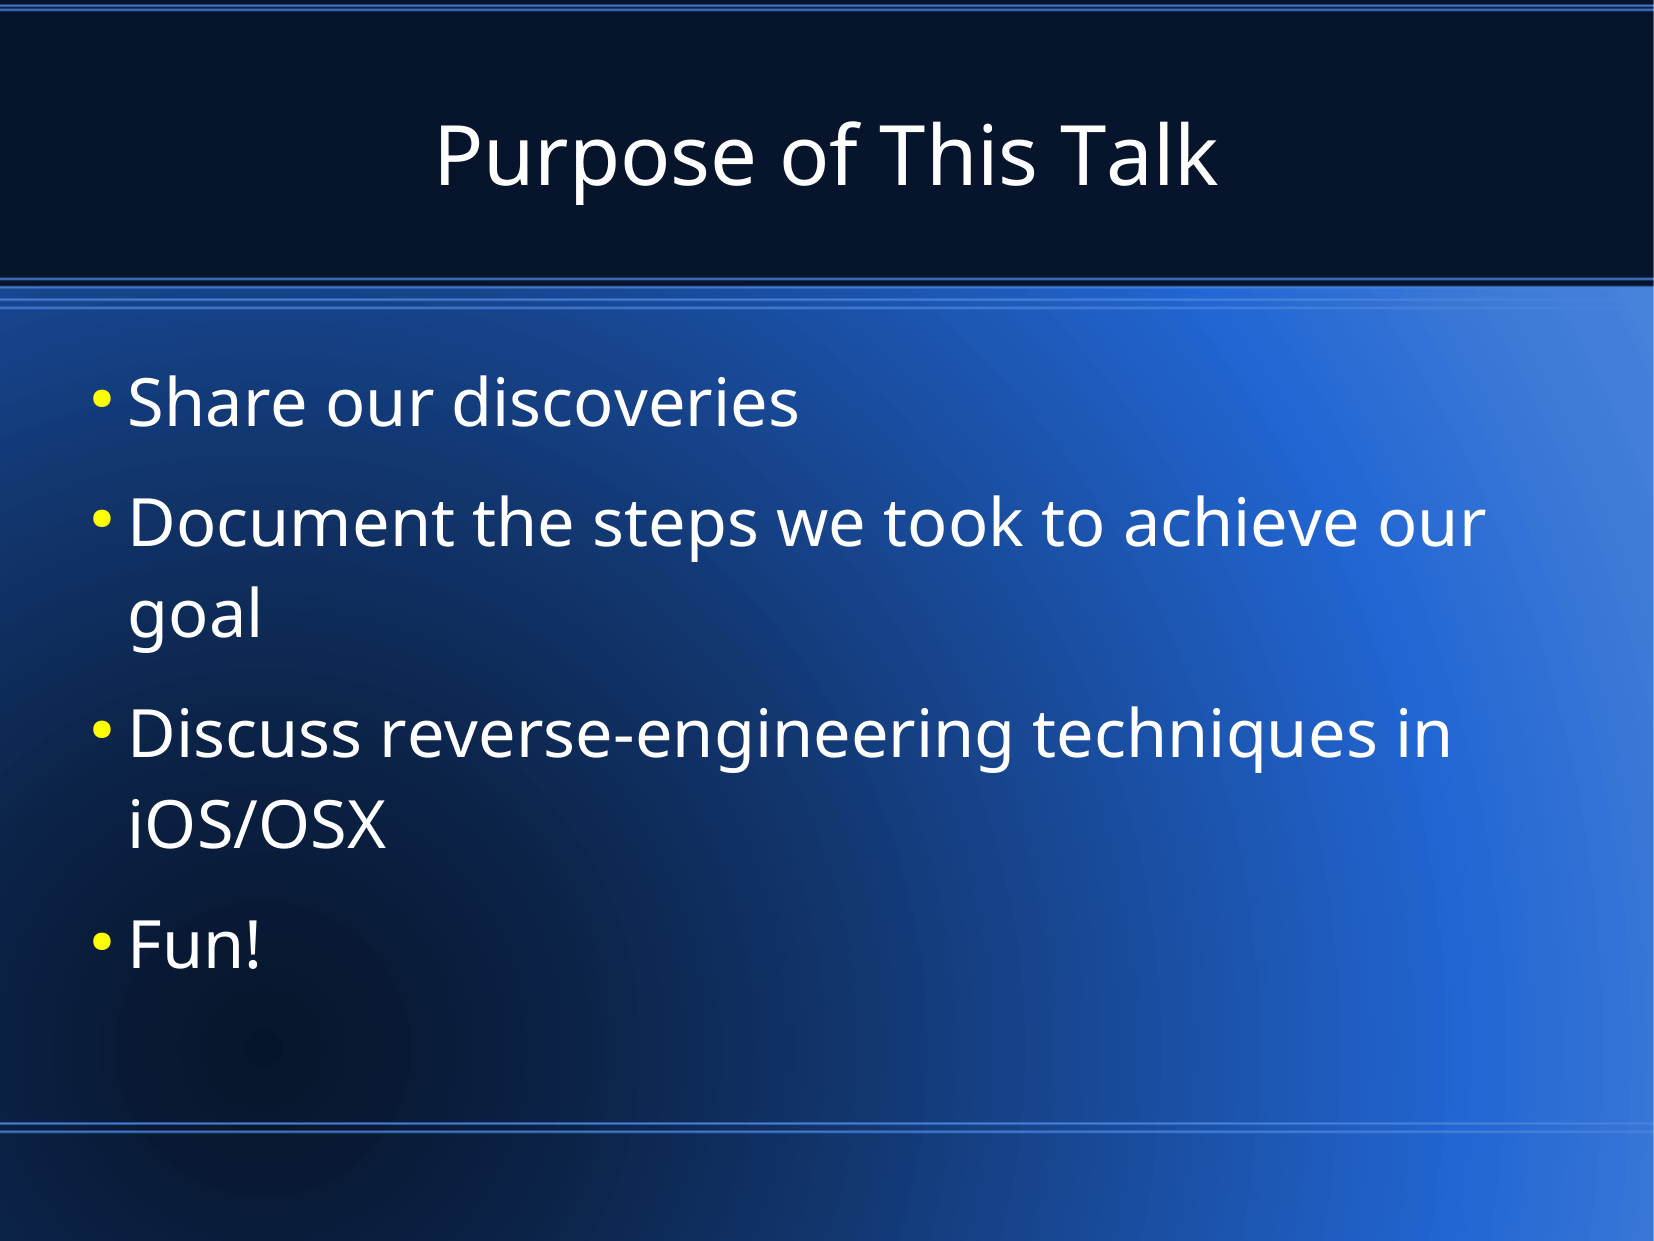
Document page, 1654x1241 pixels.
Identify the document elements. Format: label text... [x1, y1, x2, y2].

title Purpose of This Talk [82, 49, 1571, 257]
list Share our discoveries Document the steps we took to achieve our goal Discuss reverse-engineering techniques in iOS/OSX Fun! [82, 355, 1571, 1058]
picture [0, 0, 1654, 1241]
